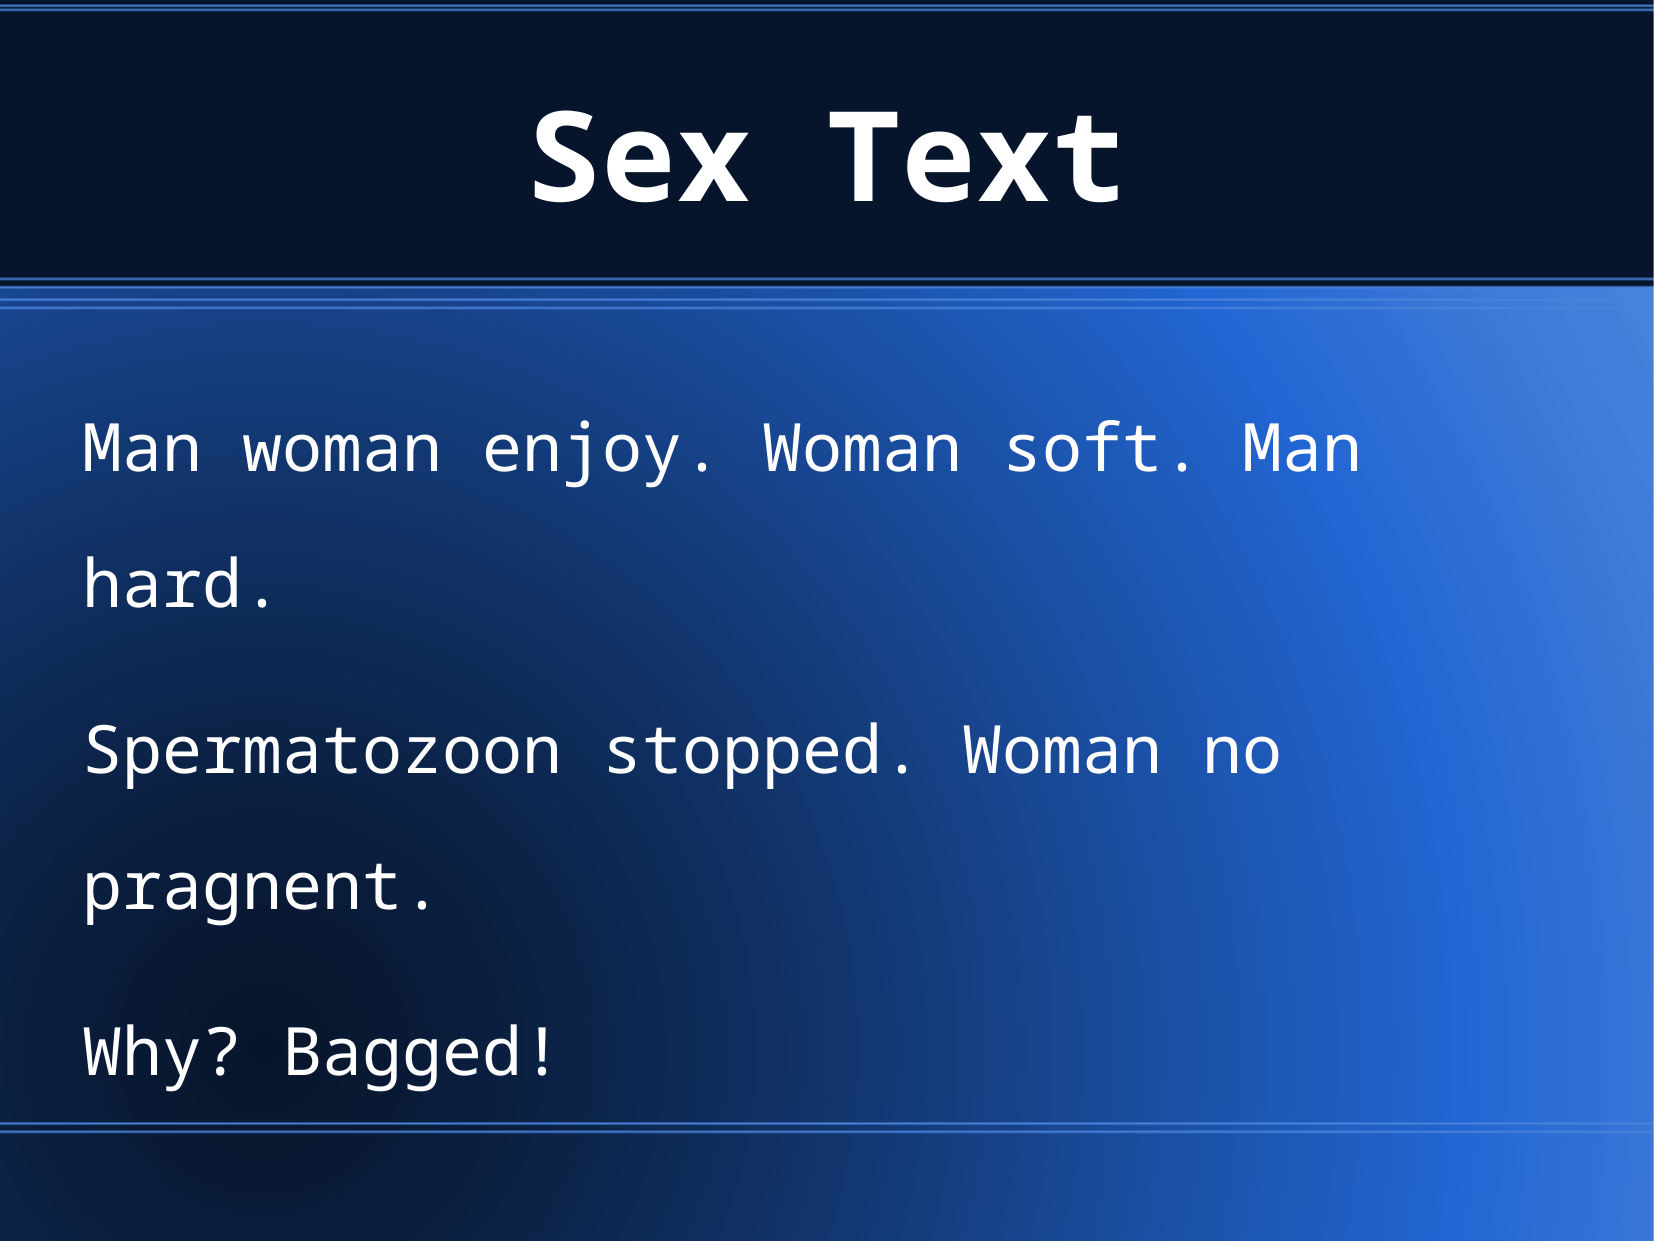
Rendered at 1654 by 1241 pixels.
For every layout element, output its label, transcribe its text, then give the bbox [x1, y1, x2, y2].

list Man woman enjoy. Woman soft. Man hard. Spermatozoon stopped. Woman no pragnent. Why? Bagged! [82, 355, 1571, 1241]
picture [0, 0, 1654, 1241]
title Sex Text [82, 49, 1571, 257]
